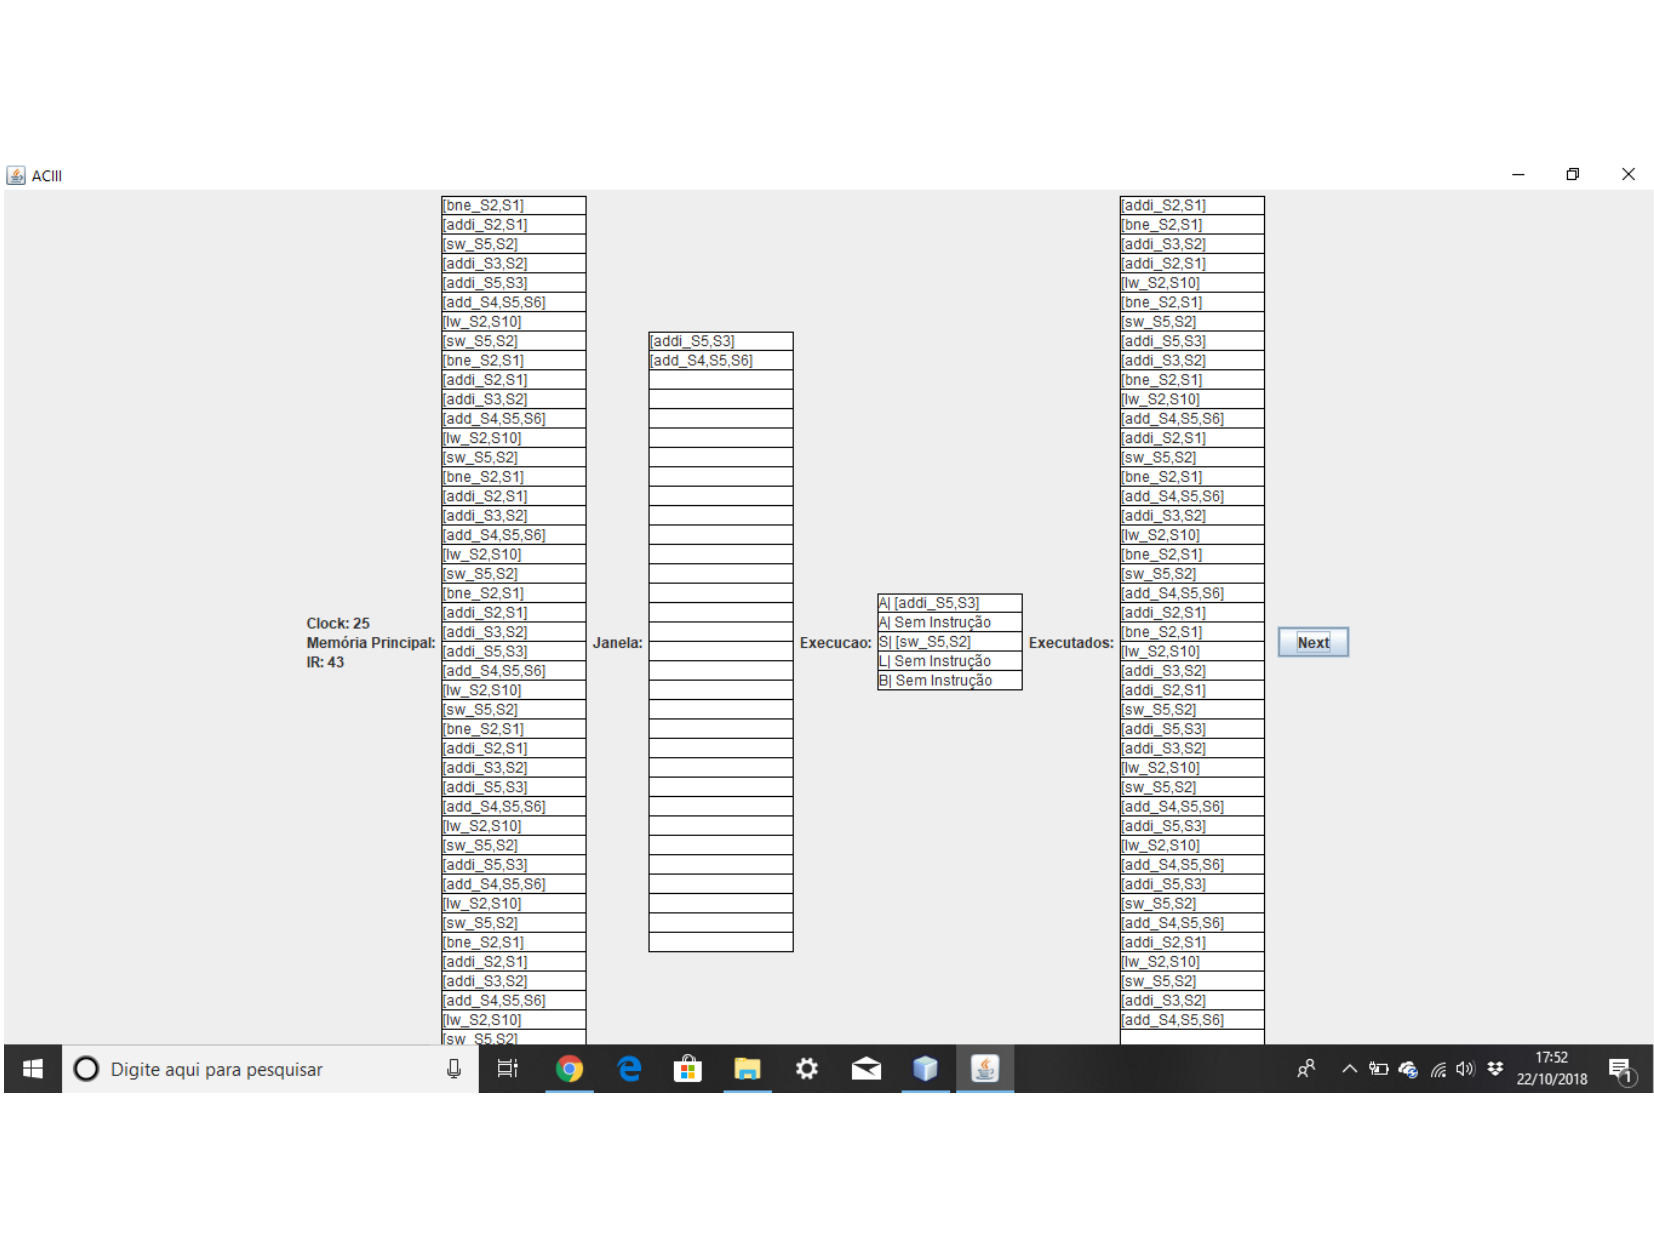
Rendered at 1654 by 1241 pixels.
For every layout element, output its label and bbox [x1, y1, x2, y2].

picture [4, 162, 1654, 1093]
